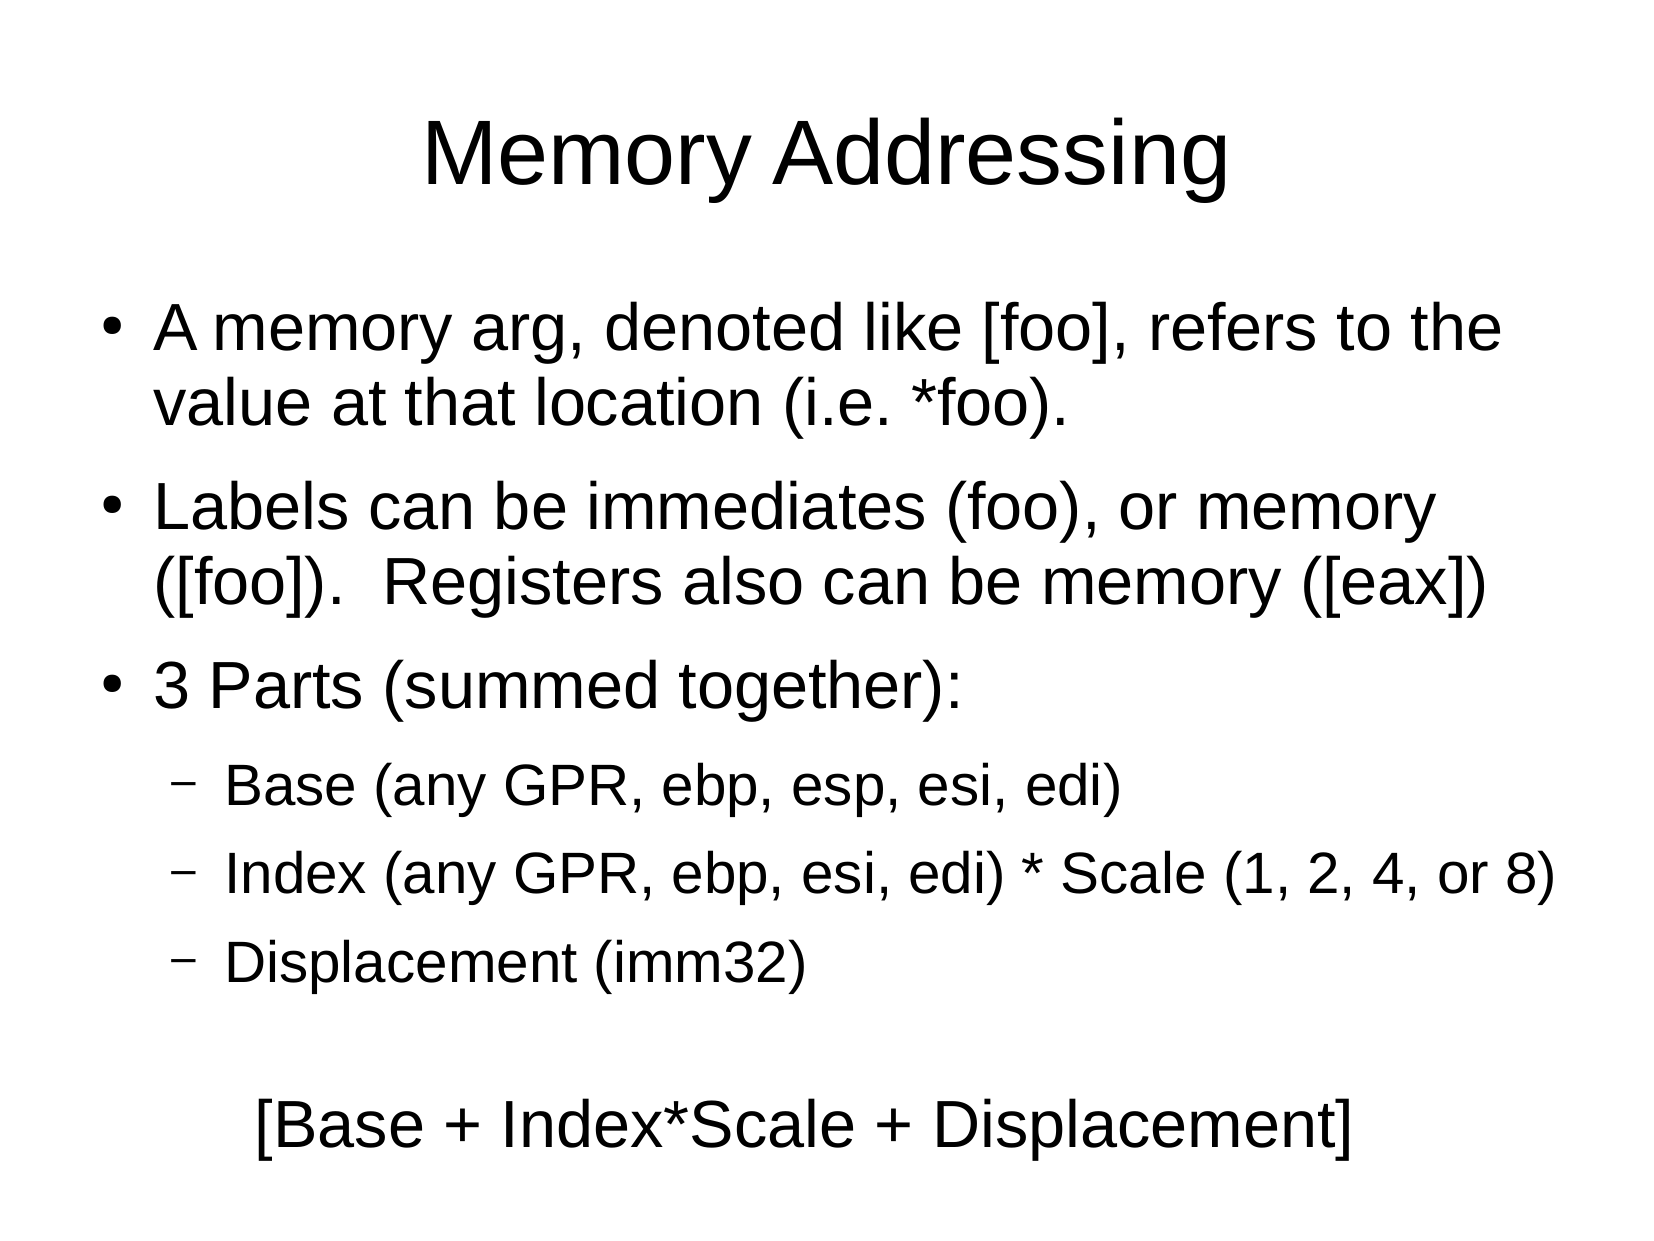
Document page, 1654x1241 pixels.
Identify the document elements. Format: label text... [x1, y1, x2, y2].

text_box [Base + Index*Scale + Displacement] [240, 1080, 1654, 1170]
title Memory Addressing [82, 49, 1571, 257]
list A memory arg, denoted like [foo], refers to the value at that location (i.e. *foo). Labels can be immediates (foo), or memory ([foo]). Registers also can be memory ([eax]) 3 Parts (summed together): Base (any GPR, ebp, esp, esi, edi) Index (any GPR, ebp, esi, edi) * Scale (1, 2, 4, or 8) Displacement (imm32) [82, 290, 1576, 1010]
